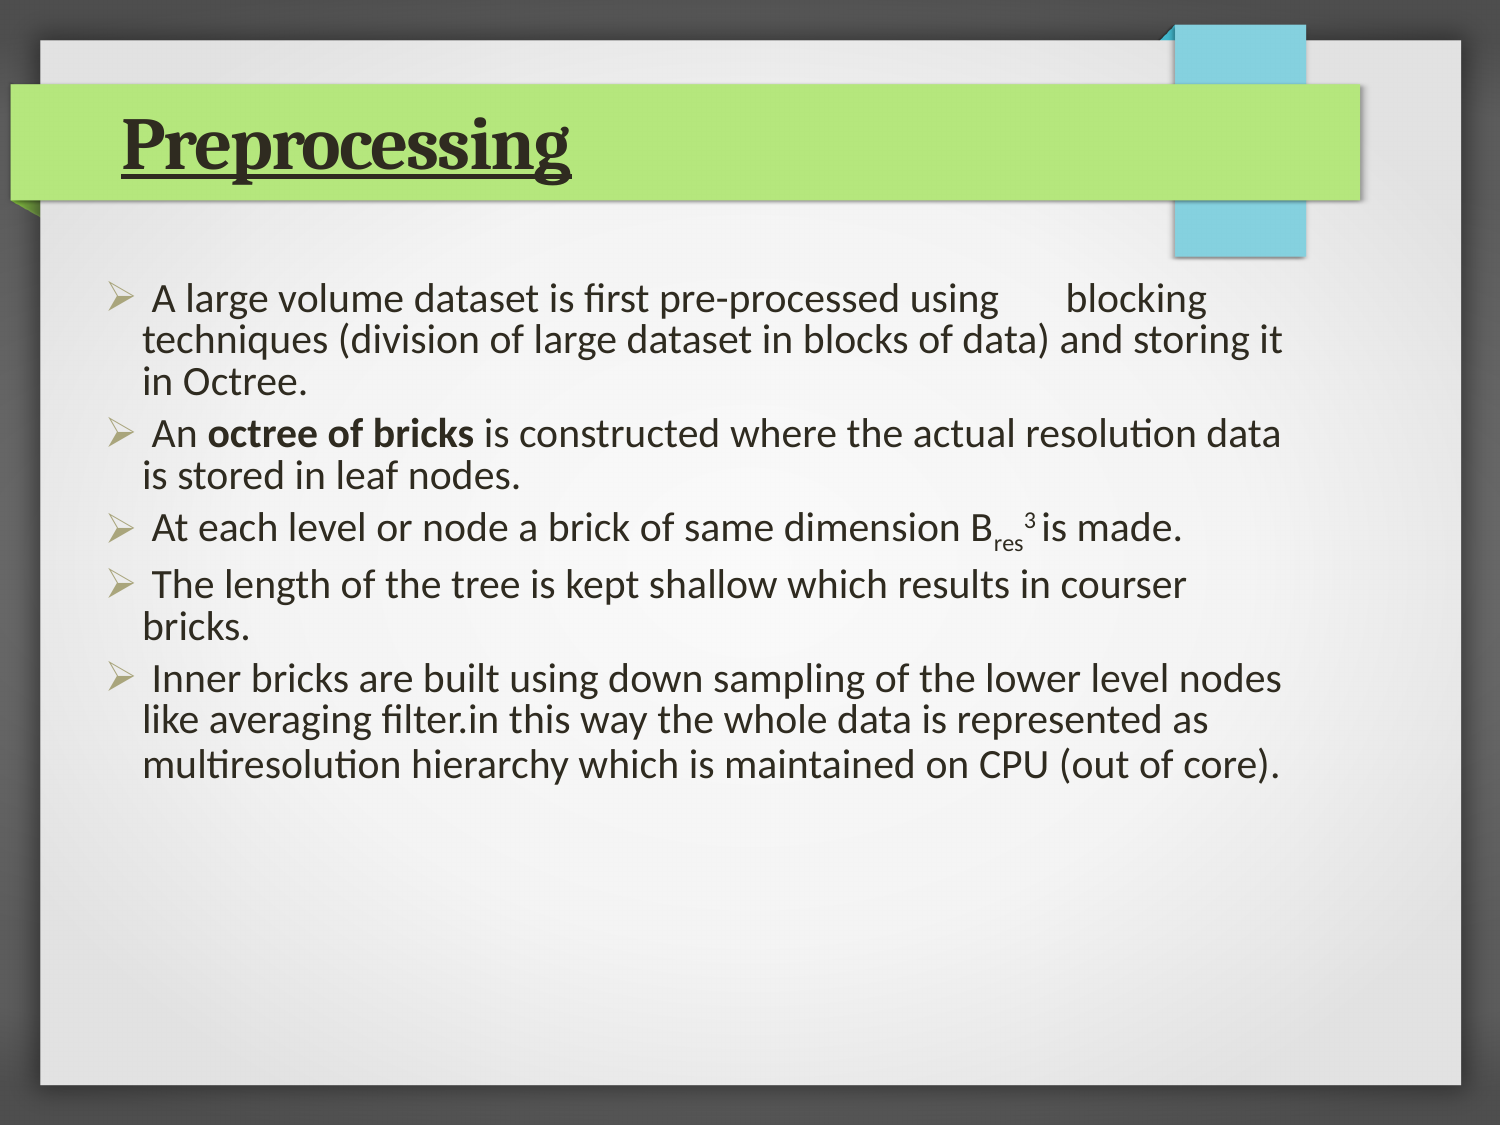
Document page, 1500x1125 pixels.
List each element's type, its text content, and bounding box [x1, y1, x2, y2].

list A large volume dataset is first pre-processed using blocking techniques (division of large dataset in blocks of data) and storing it in Octree. An octree of bricks is constructed where the actual resolution data is stored in leaf nodes. At each level or node a brick of same dimension Bres3 is made. The length of the tree is kept shallow which results in courser bricks. Inner bricks are built using down sampling of the lower level nodes like averaging filter.in this way the whole data is represented as multiresolution hierarchy which is maintained on CPU (out of core). [70, 273, 1321, 1099]
title Preprocessing [106, 94, 1357, 282]
picture [0, 0, 1500, 1125]
